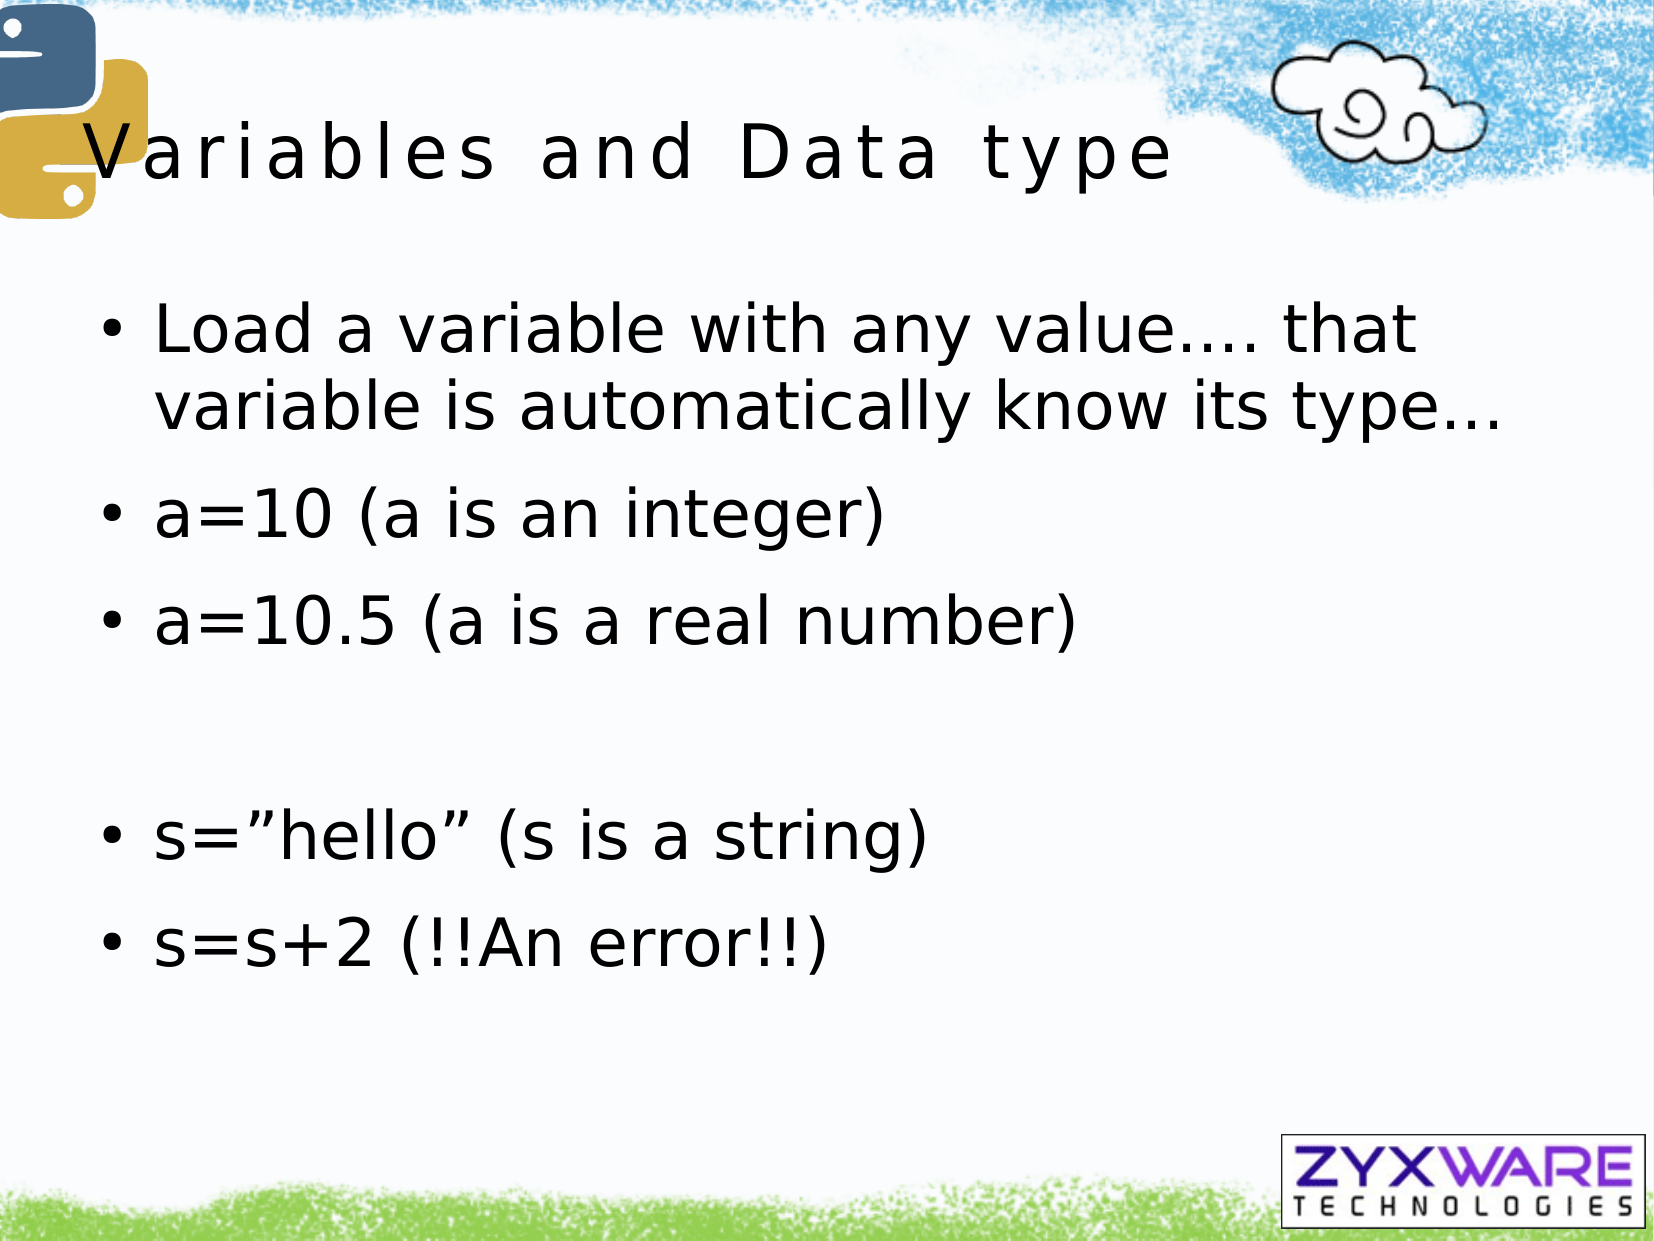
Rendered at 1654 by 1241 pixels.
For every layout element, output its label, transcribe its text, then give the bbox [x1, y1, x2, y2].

list Load a variable with any value.... that variable is automatically know its type... a=10 (a is an integer) a=10.5 (a is a real number) s=”hello” (s is a string) s=s+2 (!!An error!!) [82, 290, 1571, 1109]
picture [0, 0, 1654, 1241]
title Variables and Data type [82, 49, 1571, 257]
